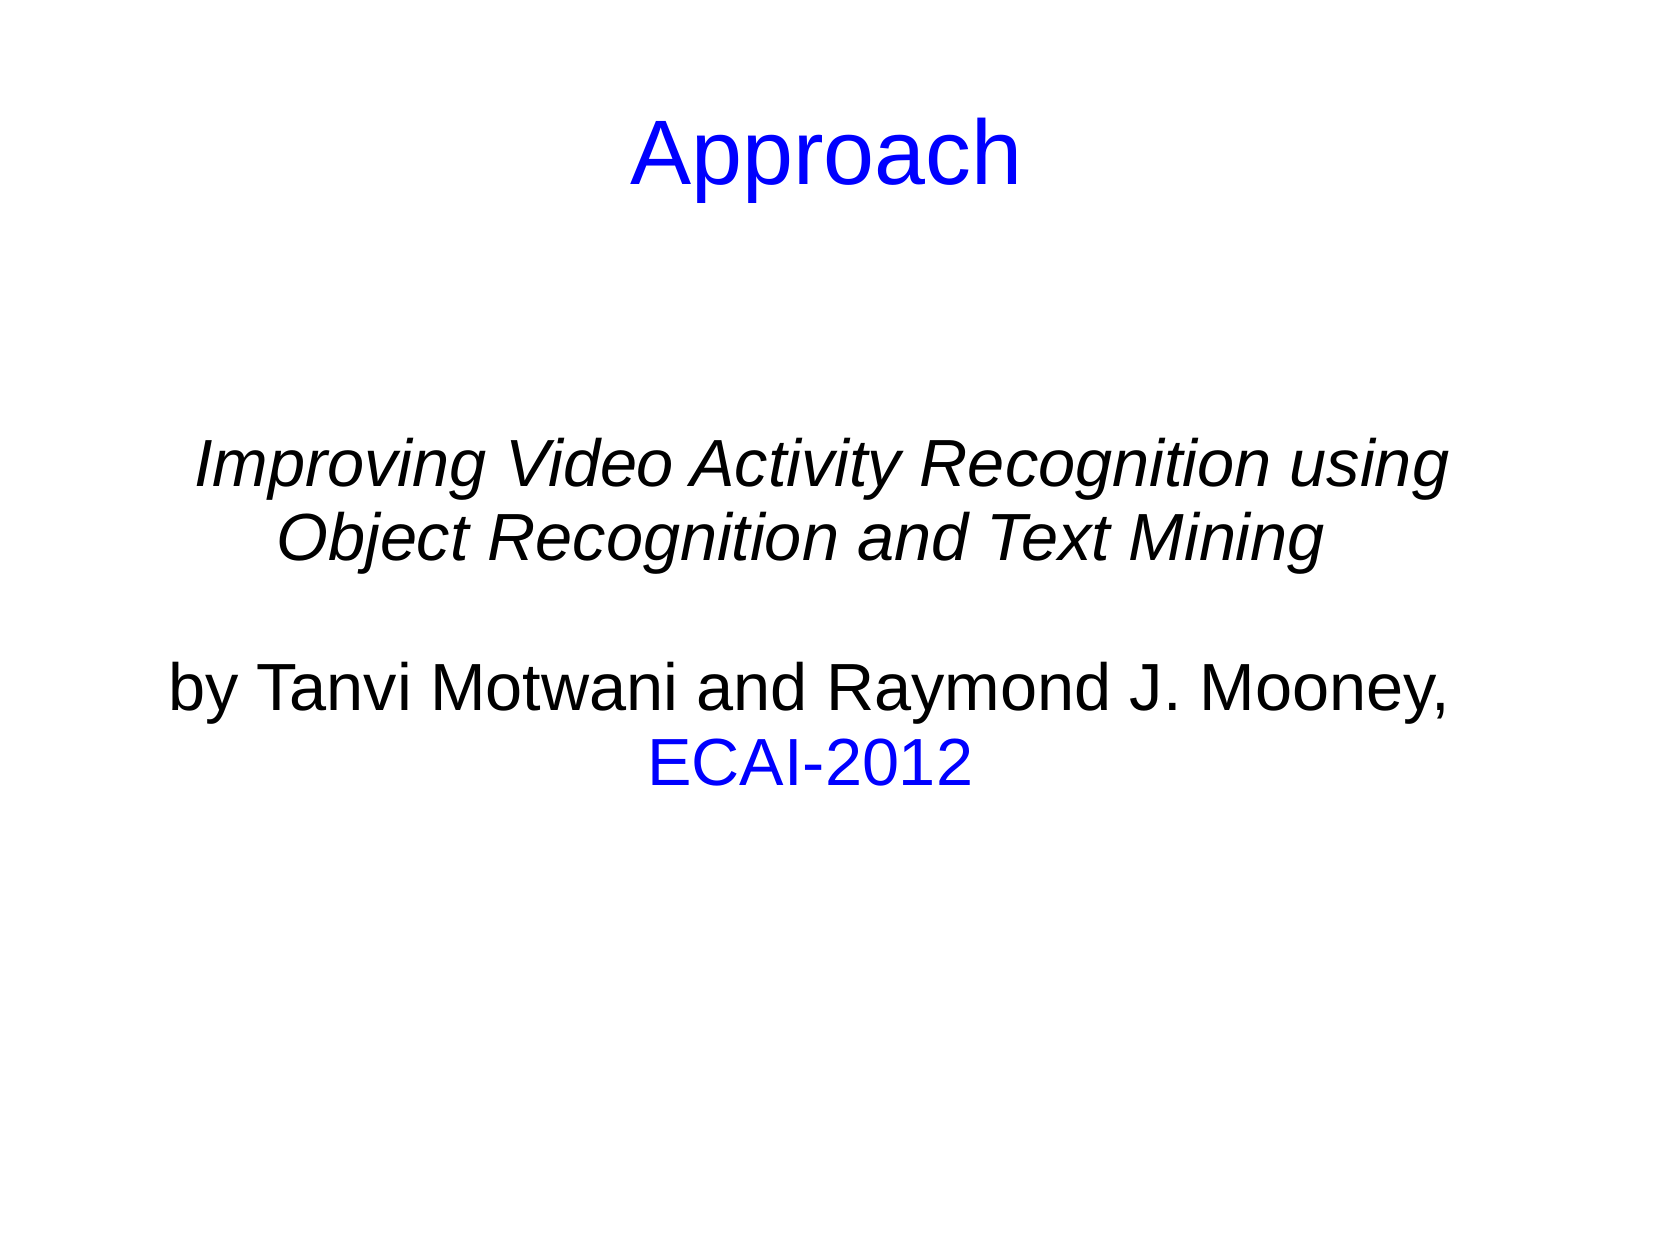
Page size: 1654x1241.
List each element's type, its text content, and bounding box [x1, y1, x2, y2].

title Approach [82, 49, 1571, 257]
subtitle Improving Video Activity Recognition using Object Recognition and Text Mining by Tanvi Motwani and Raymond J. Mooney, ECAI-2012 [82, 290, 1538, 1010]
